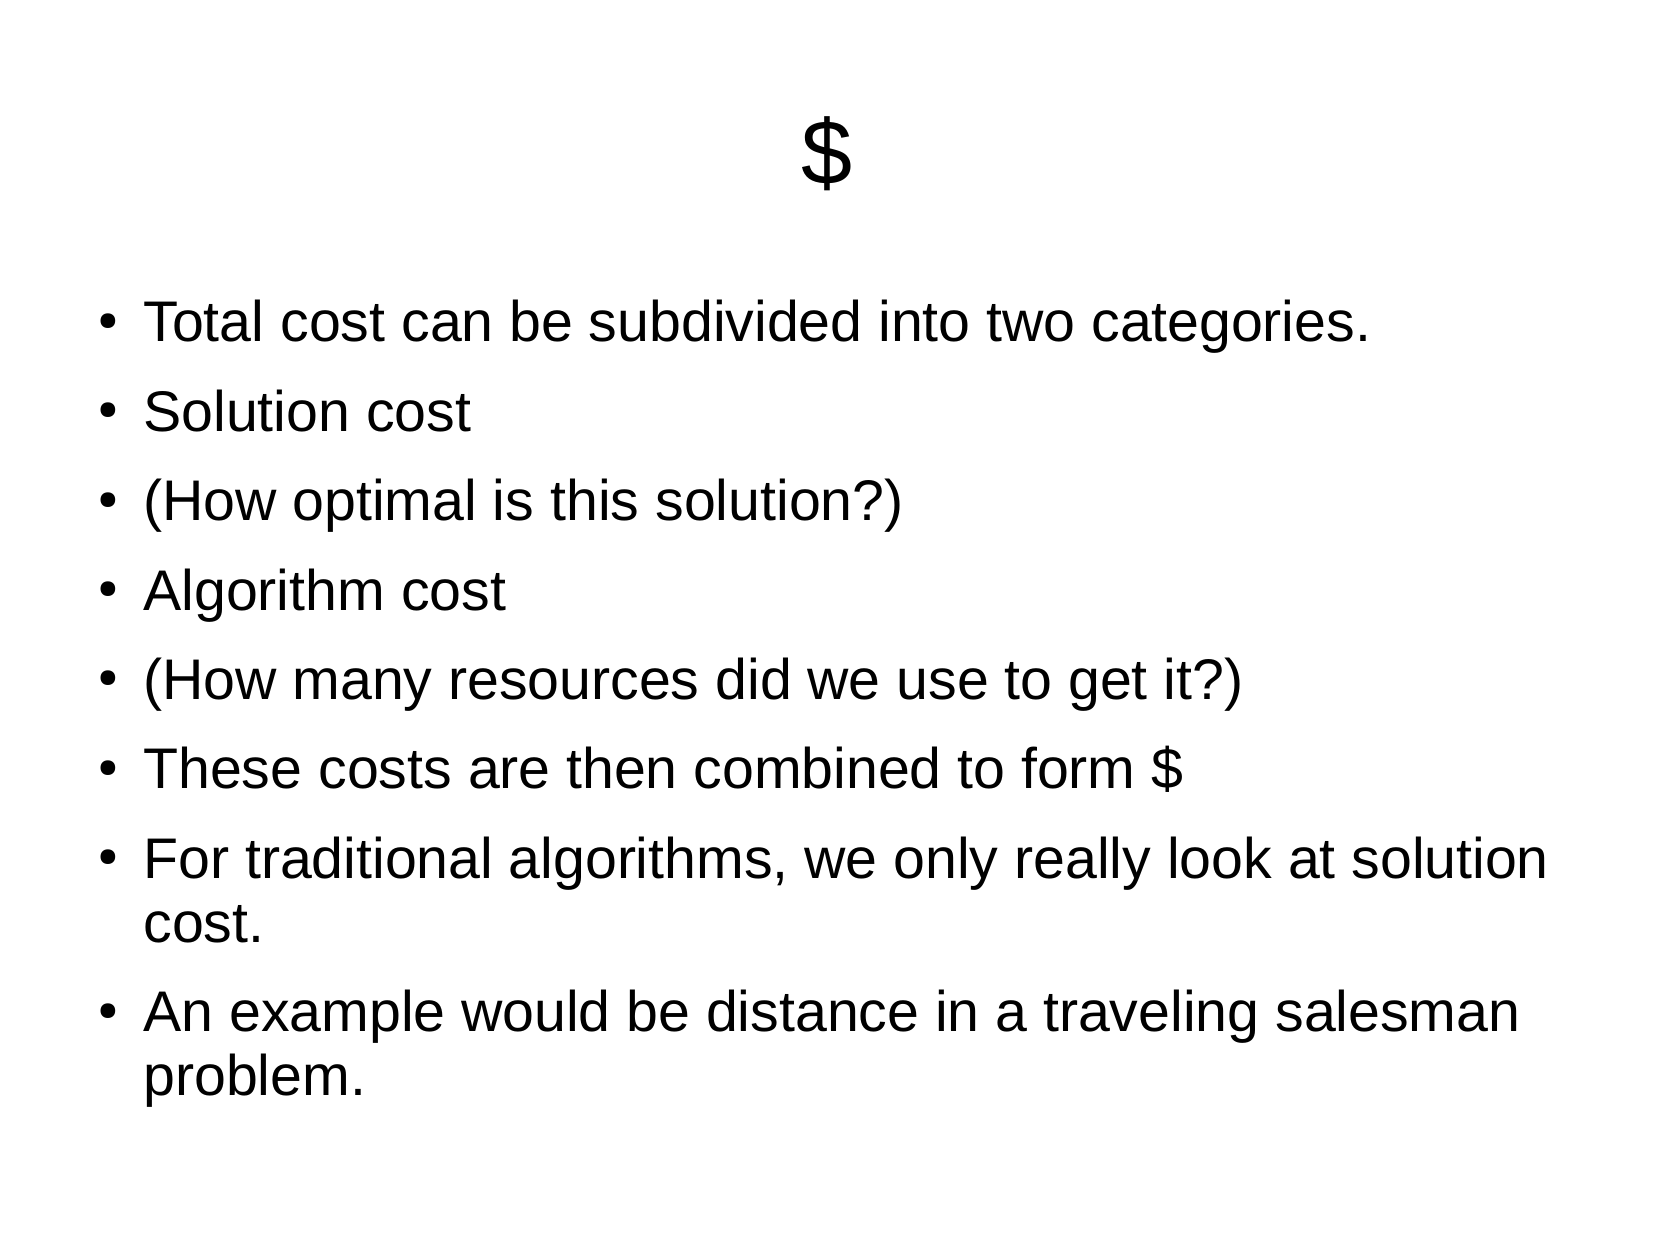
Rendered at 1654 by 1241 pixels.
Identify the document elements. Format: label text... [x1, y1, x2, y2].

list Total cost can be subdivided into two categories. Solution cost (How optimal is this solution?) Algorithm cost (How many resources did we use to get it?) These costs are then combined to form $ For traditional algorithms, we only really look at solution cost. An example would be distance in a traveling salesman problem. [82, 290, 1571, 1109]
title $ [82, 56, 1571, 250]
